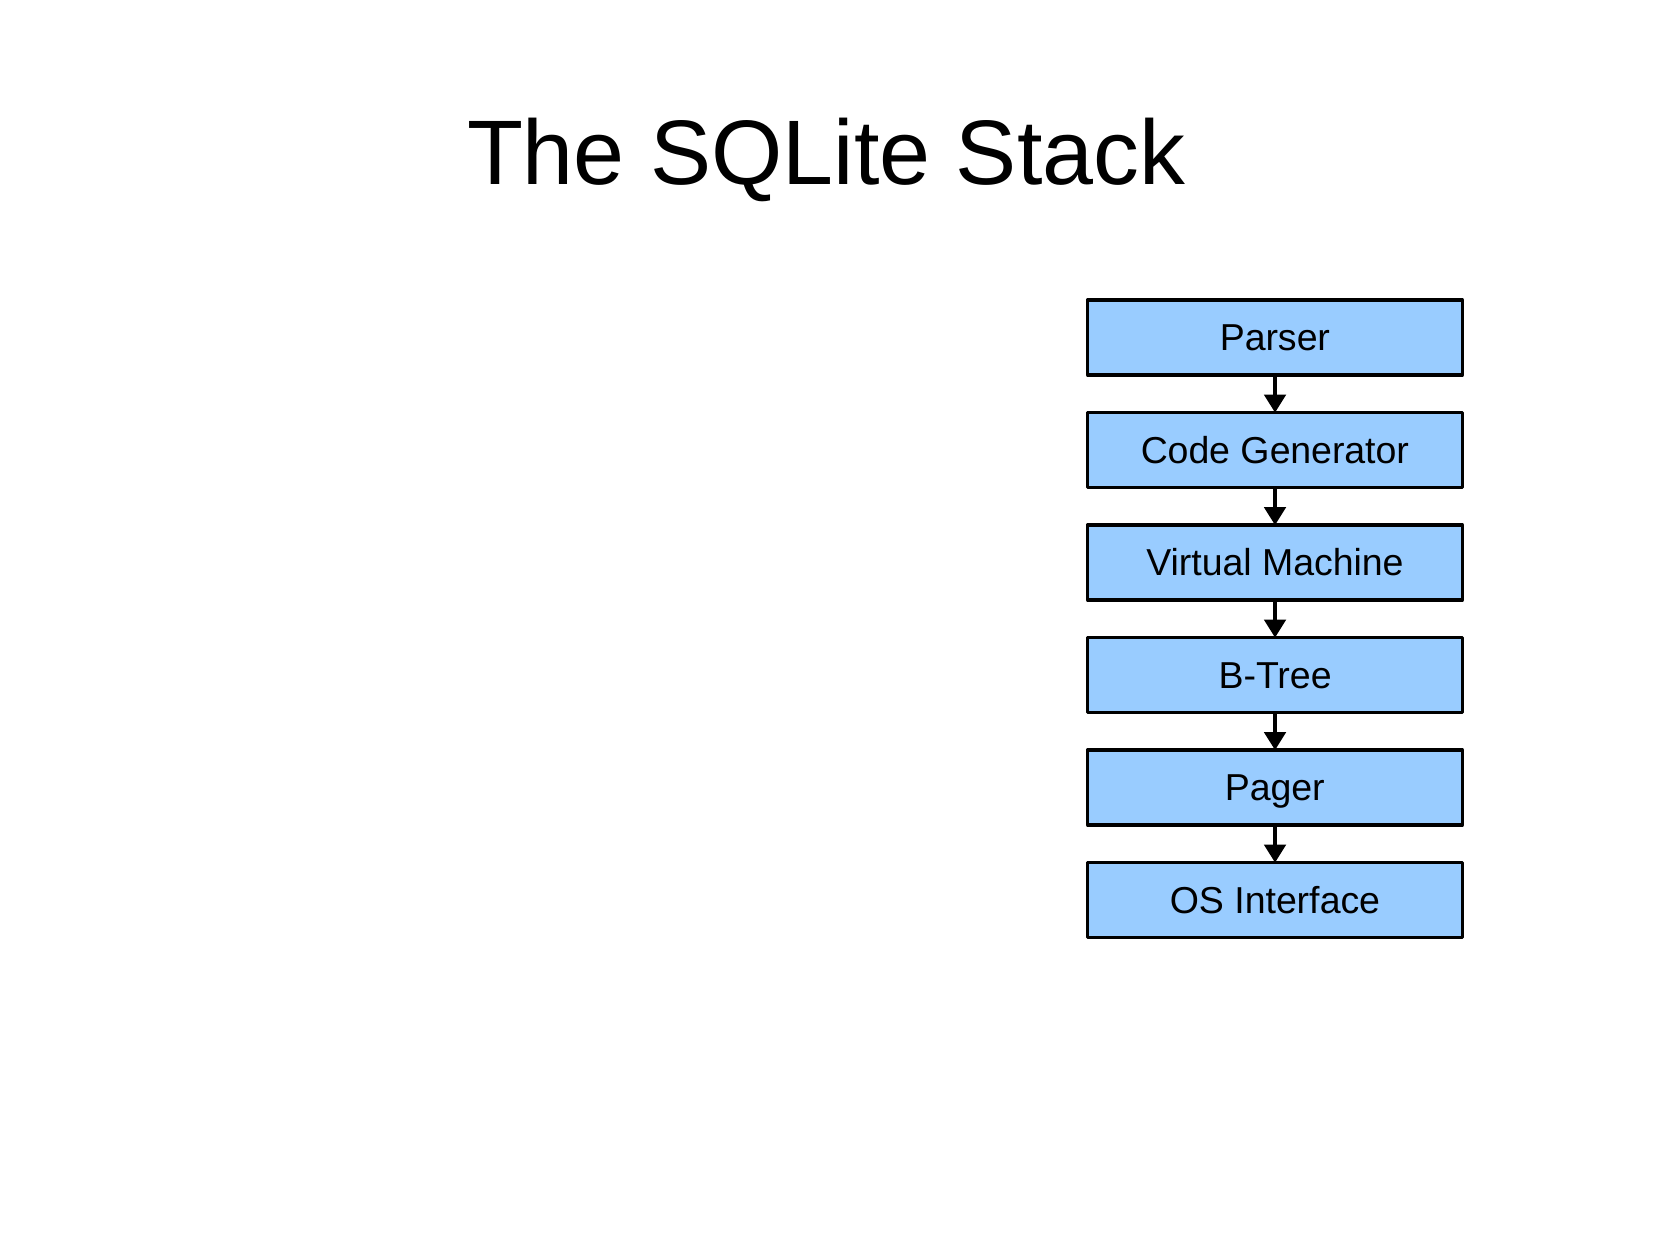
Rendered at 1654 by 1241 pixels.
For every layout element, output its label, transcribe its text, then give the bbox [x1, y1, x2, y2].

text_box Code Generator [1087, 412, 1463, 488]
text_box Virtual Machine [1087, 525, 1463, 601]
text_box OS Interface [1087, 862, 1463, 938]
text_box B-Tree [1087, 637, 1463, 713]
text_box Parser [1087, 300, 1463, 376]
title The SQLite Stack [82, 56, 1571, 250]
text_box Pager [1087, 750, 1463, 826]
